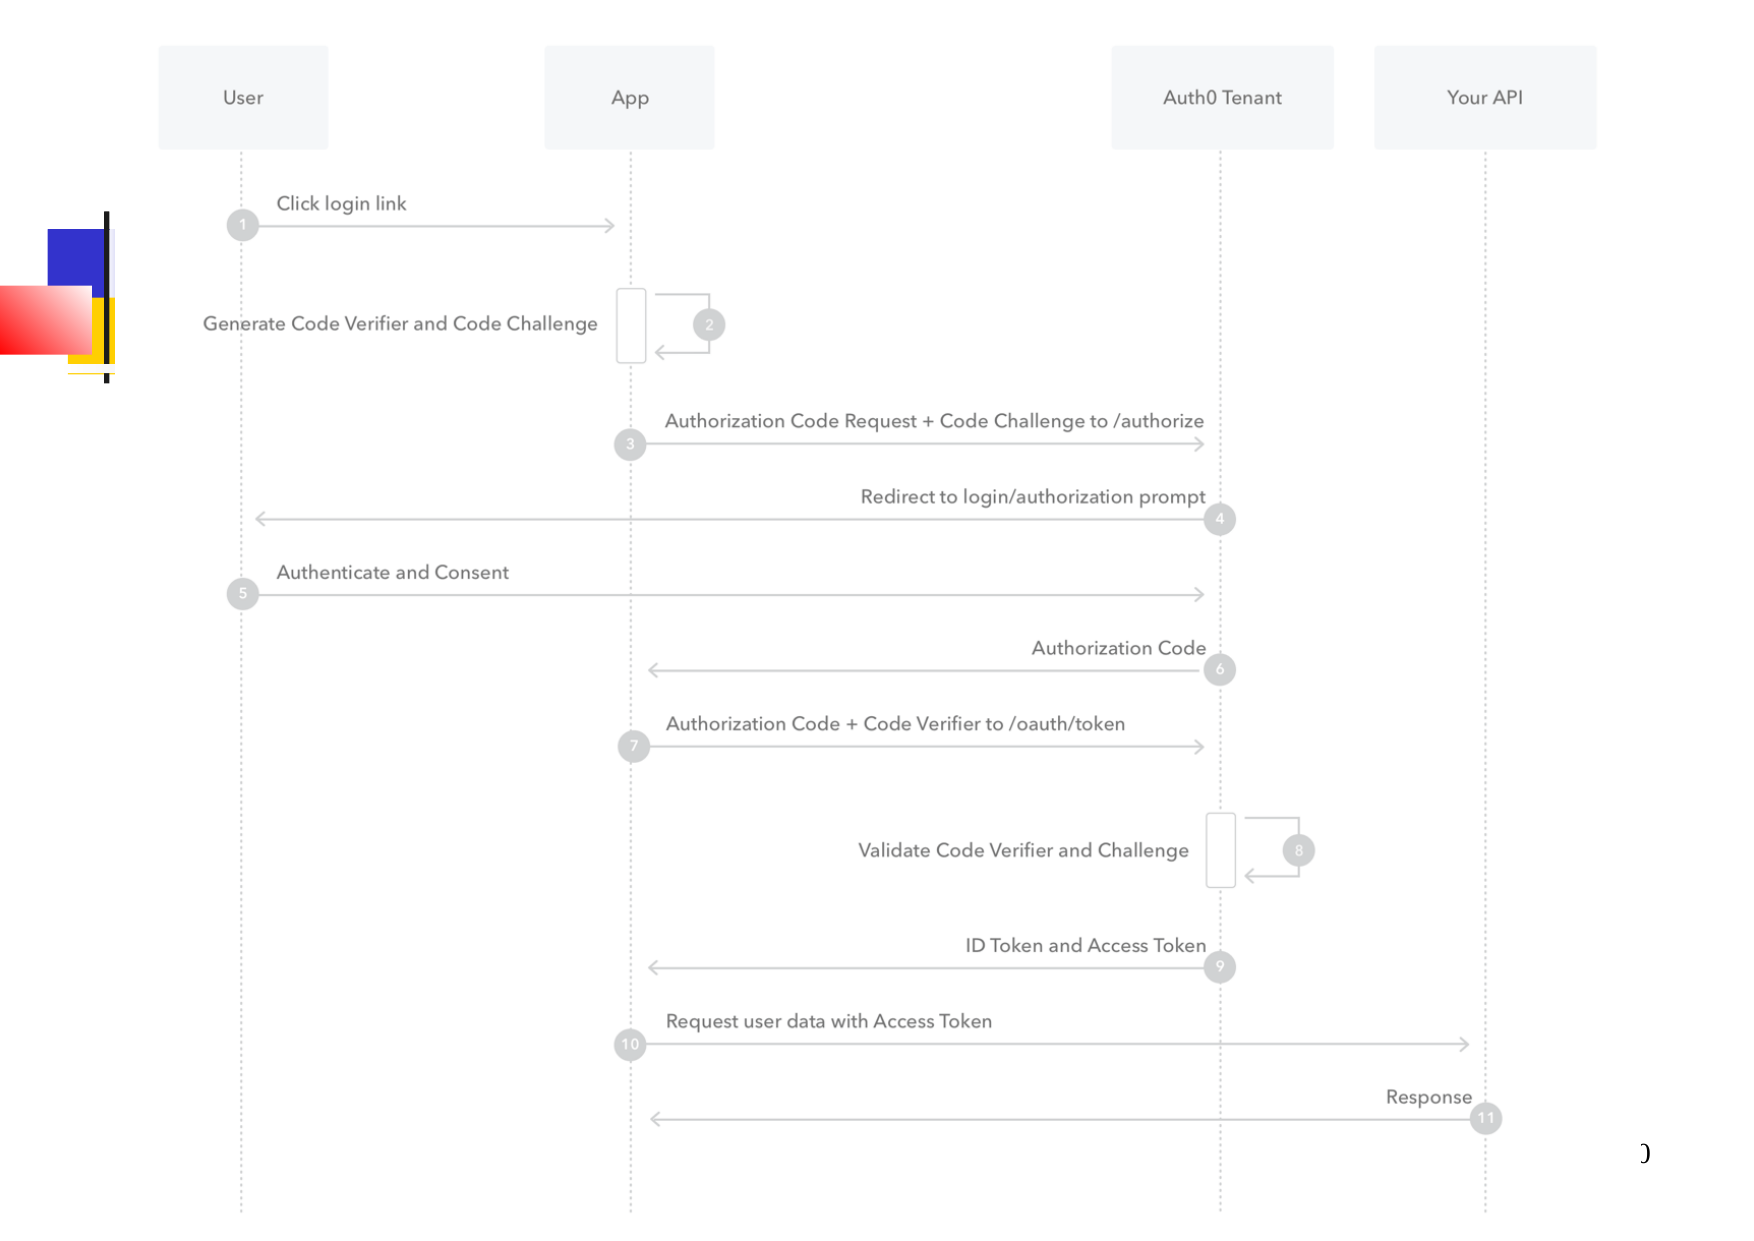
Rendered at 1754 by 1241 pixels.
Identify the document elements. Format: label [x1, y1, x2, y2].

picture [115, 0, 1641, 1241]
